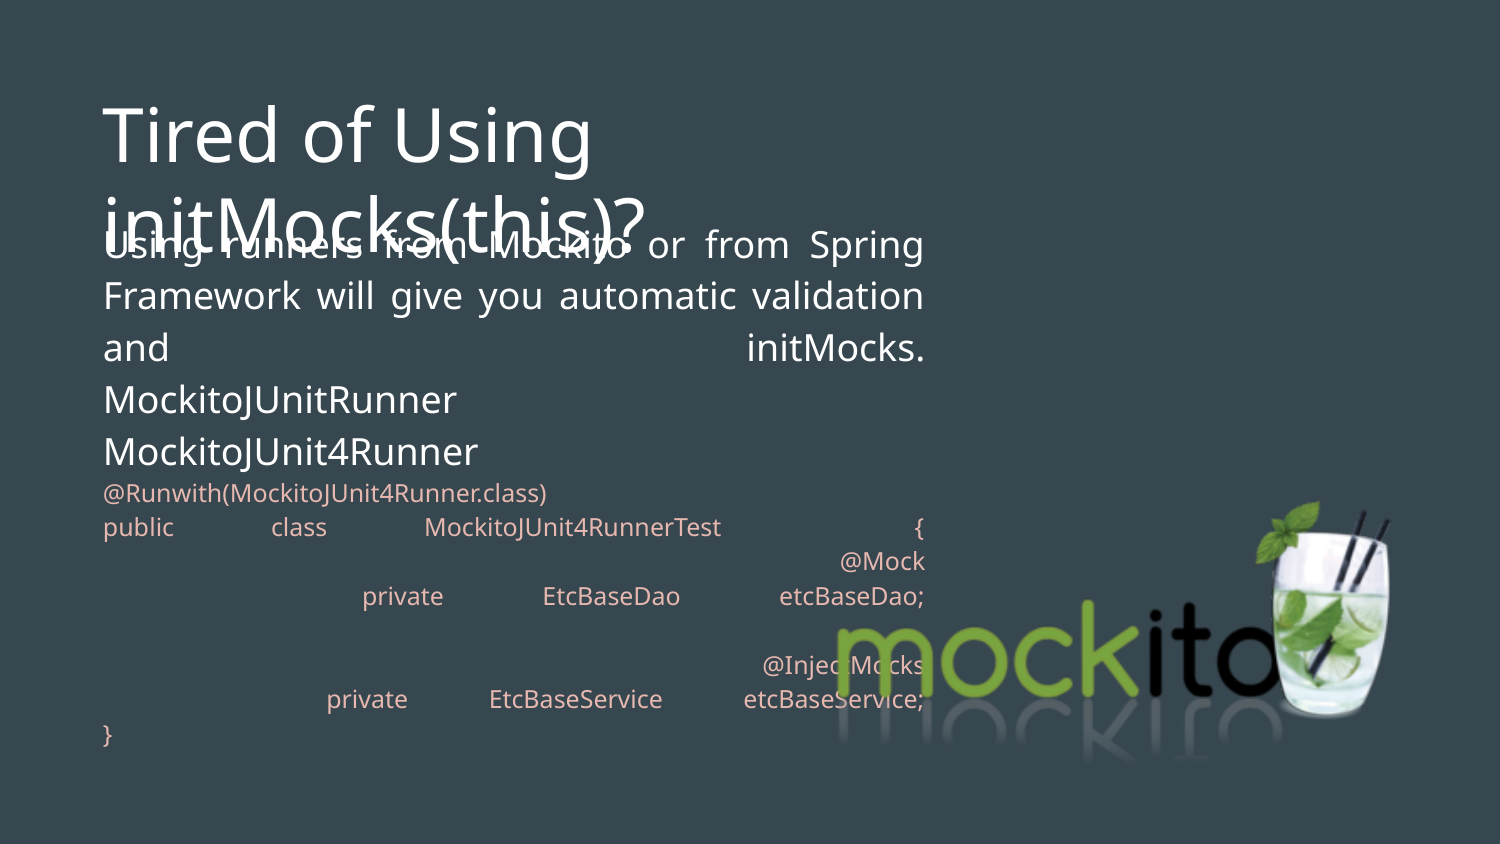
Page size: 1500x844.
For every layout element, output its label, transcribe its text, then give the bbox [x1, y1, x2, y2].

picture [772, 459, 1463, 797]
title Tired of Using initMocks(this)? [87, 72, 982, 199]
title Using runners from Mockito or from Spring Framework will give you automatic validation and initMocks. MockitoJUnitRunner MockitoJUnit4Runner @Runwith(MockitoJUnit4Runner.class) public class MockitoJUnit4RunnerTest { @Mock private EtcBaseDao etcBaseDao; @InjectMocks private EtcBaseService etcBaseService; } [87, 198, 941, 825]
